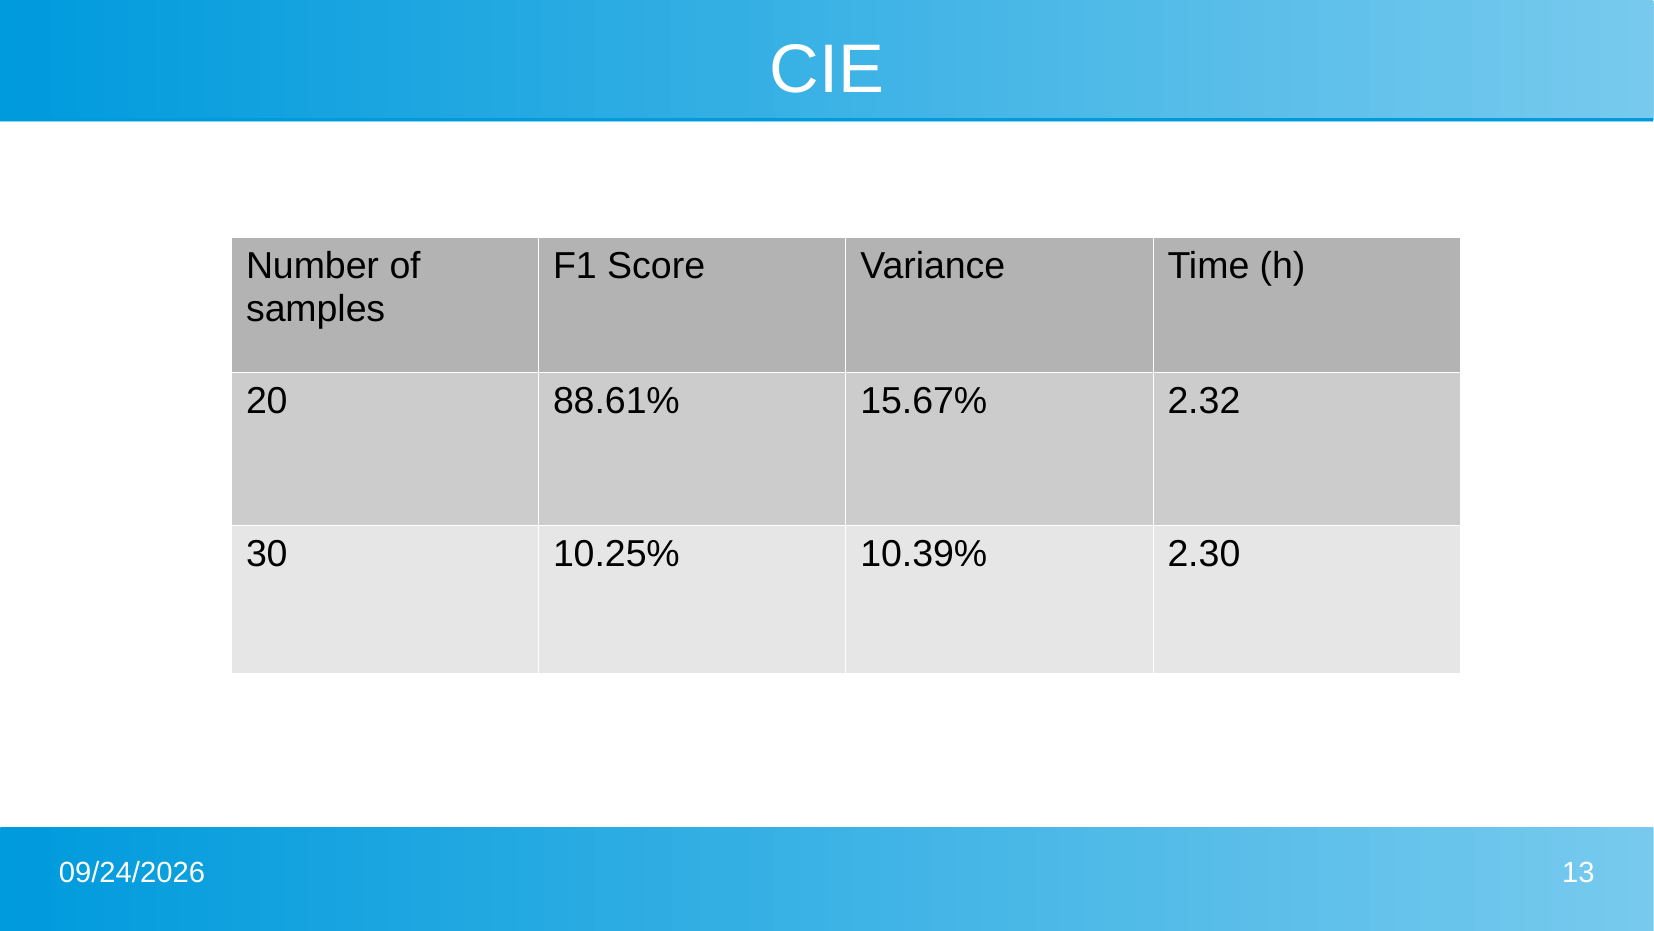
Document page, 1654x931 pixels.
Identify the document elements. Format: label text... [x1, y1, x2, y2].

table_cell 2.30 [1154, 526, 1460, 673]
table_cell 20 [232, 373, 538, 525]
table_cell 30 [232, 526, 538, 673]
table_cell 2.32 [1154, 373, 1460, 525]
table_cell 10.25% [539, 526, 845, 673]
table_cell 10.39% [846, 526, 1153, 673]
table_header Number of samples [232, 238, 538, 372]
table_header Variance [846, 238, 1153, 372]
table_cell 88.61% [539, 373, 845, 525]
title CIE [59, 29, 1595, 108]
table_header Time (h) [1154, 238, 1460, 372]
table_header F1 Score [539, 238, 845, 372]
table_cell 15.67% [846, 373, 1153, 525]
